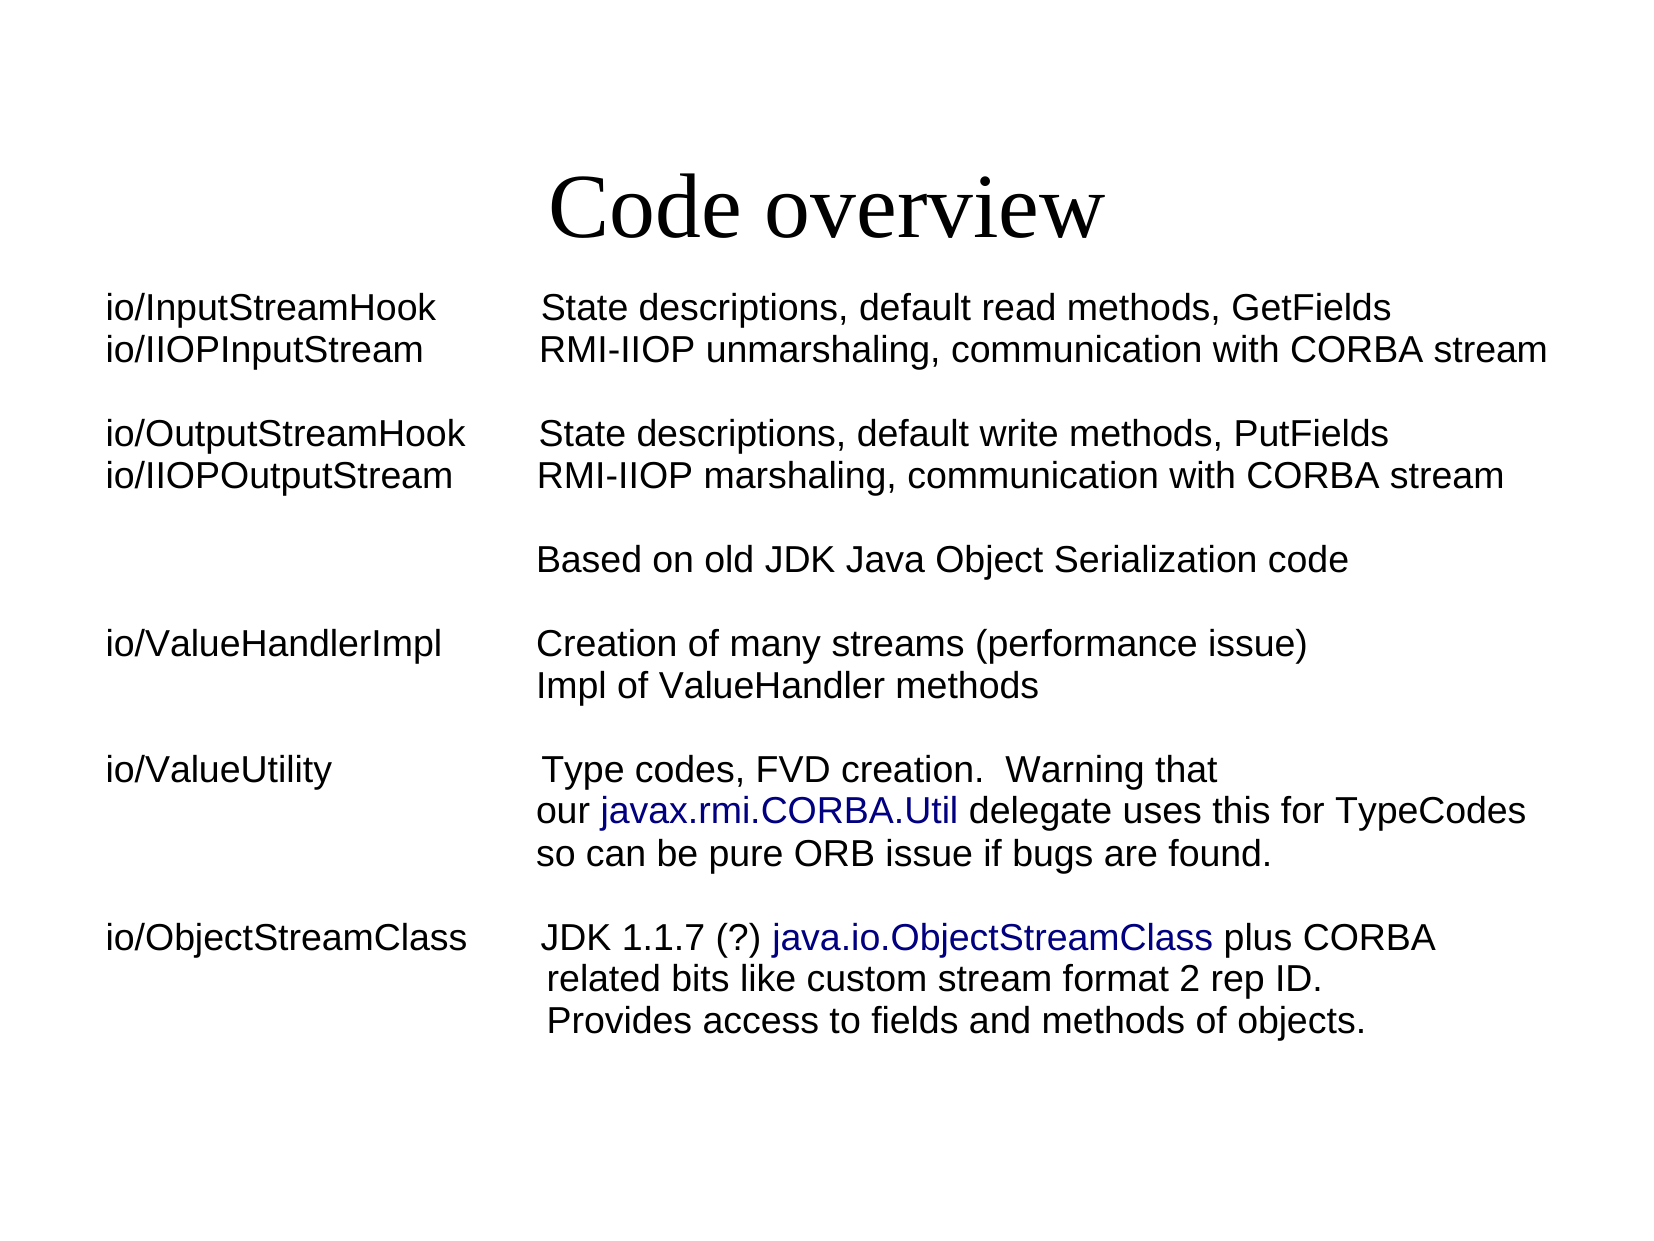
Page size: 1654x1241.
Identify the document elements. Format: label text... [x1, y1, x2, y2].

title Code overview [121, 102, 1534, 286]
text_box io/InputStreamHook State descriptions, default read methods, GetFields io/IIOPInputStream RMI-IIOP unmarshaling, communication with CORBA stream io/OutputStreamHook State descriptions, default write methods, PutFields io/IIOPOutputStream RMI-IIOP marshaling, communication with CORBA stream Based on old JDK Java Object Serialization code io/ValueHandlerImpl Creation of many streams (performance issue) Impl of ValueHandler methods io/ValueUtility Type codes, FVD creation. Warning that our javax.rmi.CORBA.Util delegate uses this for TypeCodes so can be pure ORB issue if bugs are found. io/ObjectStreamClass JDK 1.1.7 (?) java.io.ObjectStreamClass plus CORBA related bits like custom stream format 2 rep ID. Provides access to fields and methods of objects. [105, 286, 1581, 1170]
